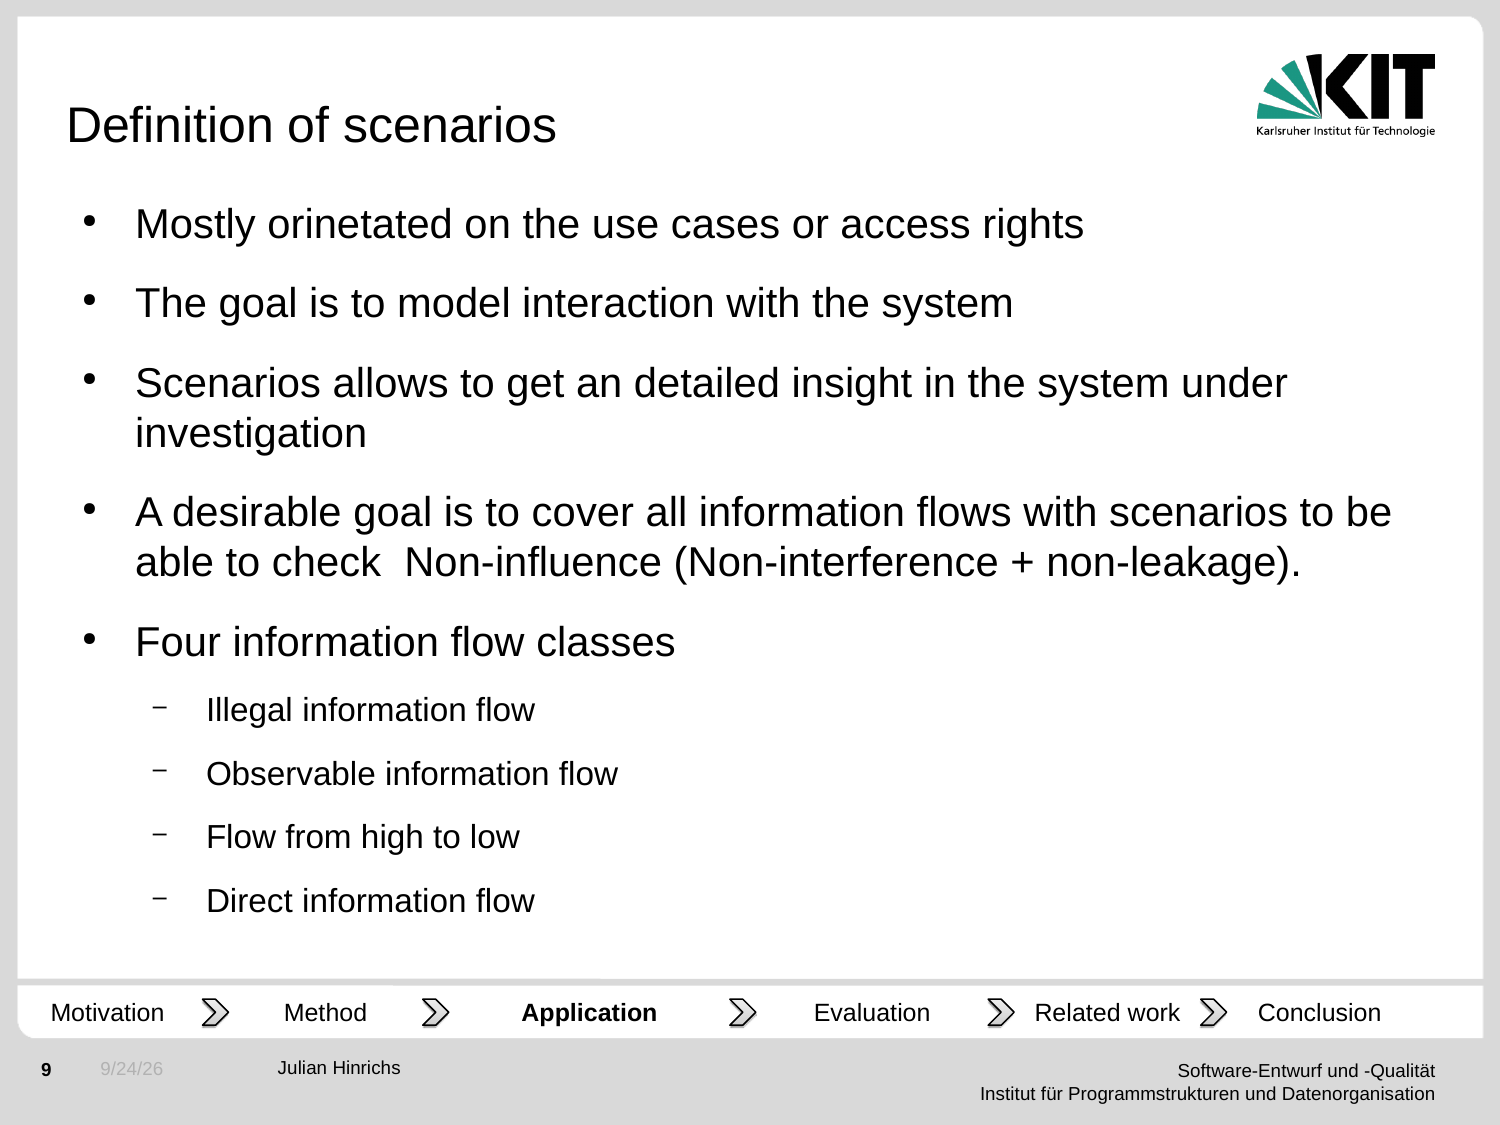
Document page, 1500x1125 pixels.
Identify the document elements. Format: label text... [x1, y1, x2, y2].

text_box Method [269, 989, 383, 1035]
slide_number 9/27/18 [100, 1057, 271, 1117]
text_box Application [506, 989, 673, 1035]
list Mostly orinetated on the use cases or access rights The goal is to model interaction with the system Scenarios allows to get an detailed insight in the system under investigation A desirable goal is to cover all information flows with scenarios to be able to check Non-influence (Non-interference + non-leakage). Four information flow classes Illegal information flow Observable information flow Flow from high to low Direct information flow [64, 196, 1436, 966]
picture [0, 0, 1500, 1125]
text_box [1200, 999, 1227, 1026]
text_box Conclusion [1243, 989, 1488, 1035]
text_box [729, 999, 756, 1026]
text_box Evaluation [798, 989, 946, 1035]
text_box Motivation [35, 989, 180, 1035]
text_box [988, 999, 1015, 1026]
text_box [422, 999, 449, 1026]
text_box [202, 999, 229, 1026]
title Definition of scenarios [66, 60, 1201, 153]
text_box Related work [1019, 989, 1196, 1035]
